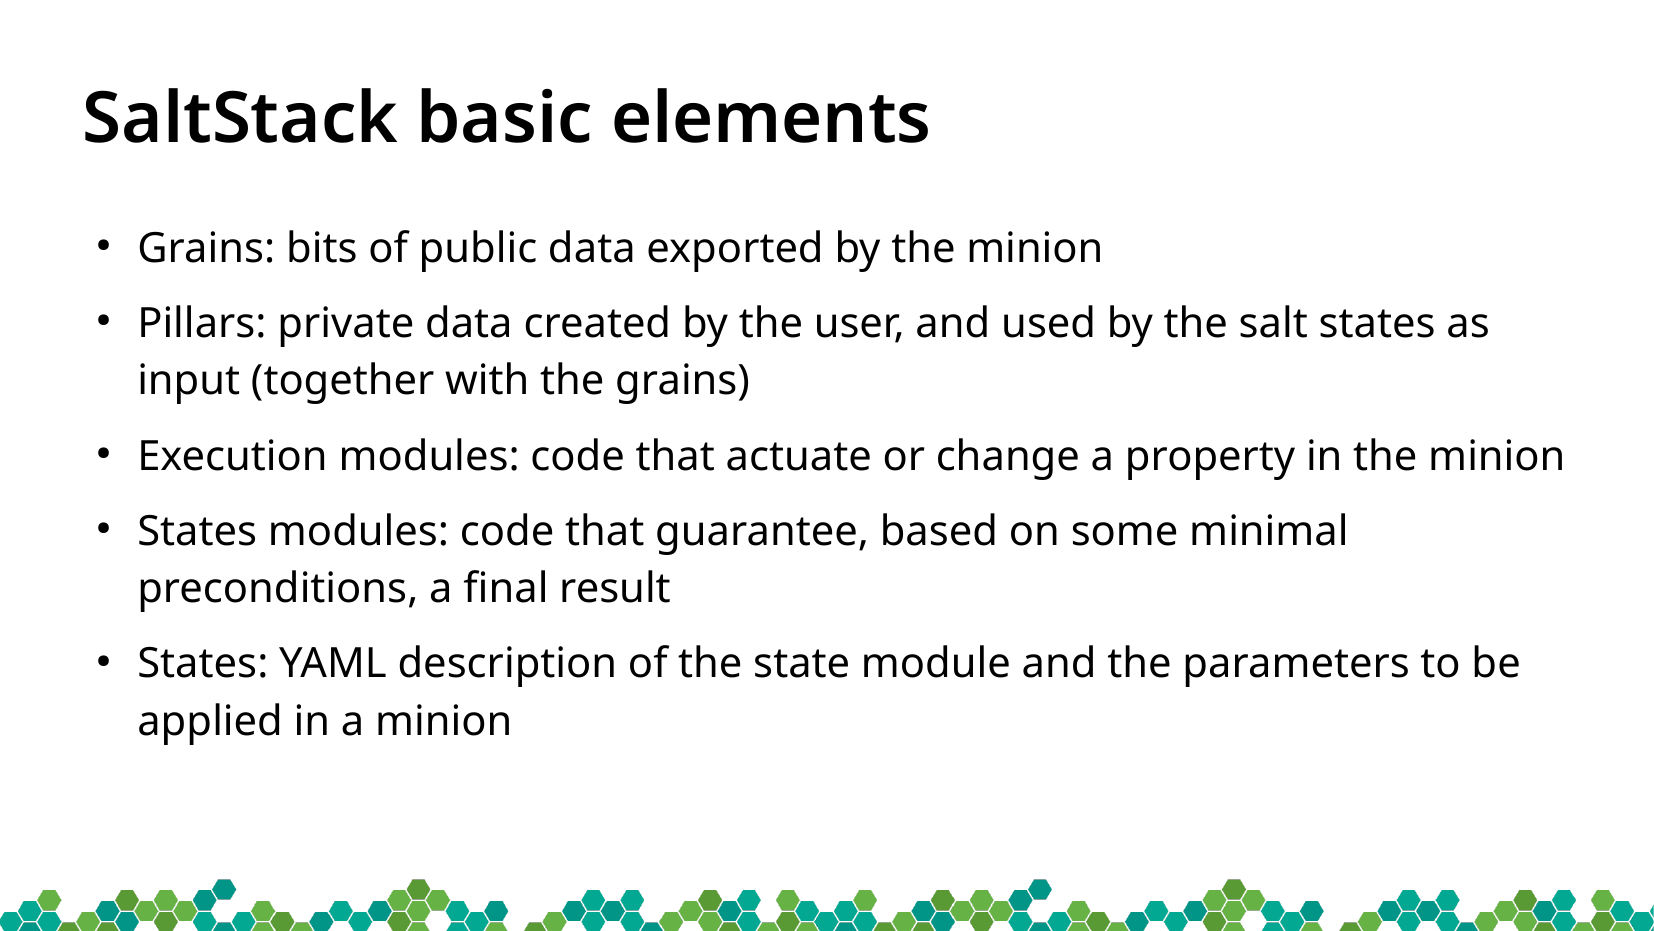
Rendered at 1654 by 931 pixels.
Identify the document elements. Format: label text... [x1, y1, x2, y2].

title SaltStack basic elements [82, 37, 1571, 193]
picture [0, 871, 1654, 931]
list Grains: bits of public data exported by the minion Pillars: private data created by the user, and used by the salt states as input (together with the grains) Execution modules: code that actuate or change a property in the minion States modules: code that guarantee, based on some minimal preconditions, a final result States: YAML description of the state module and the parameters to be applied in a minion [82, 217, 1571, 758]
